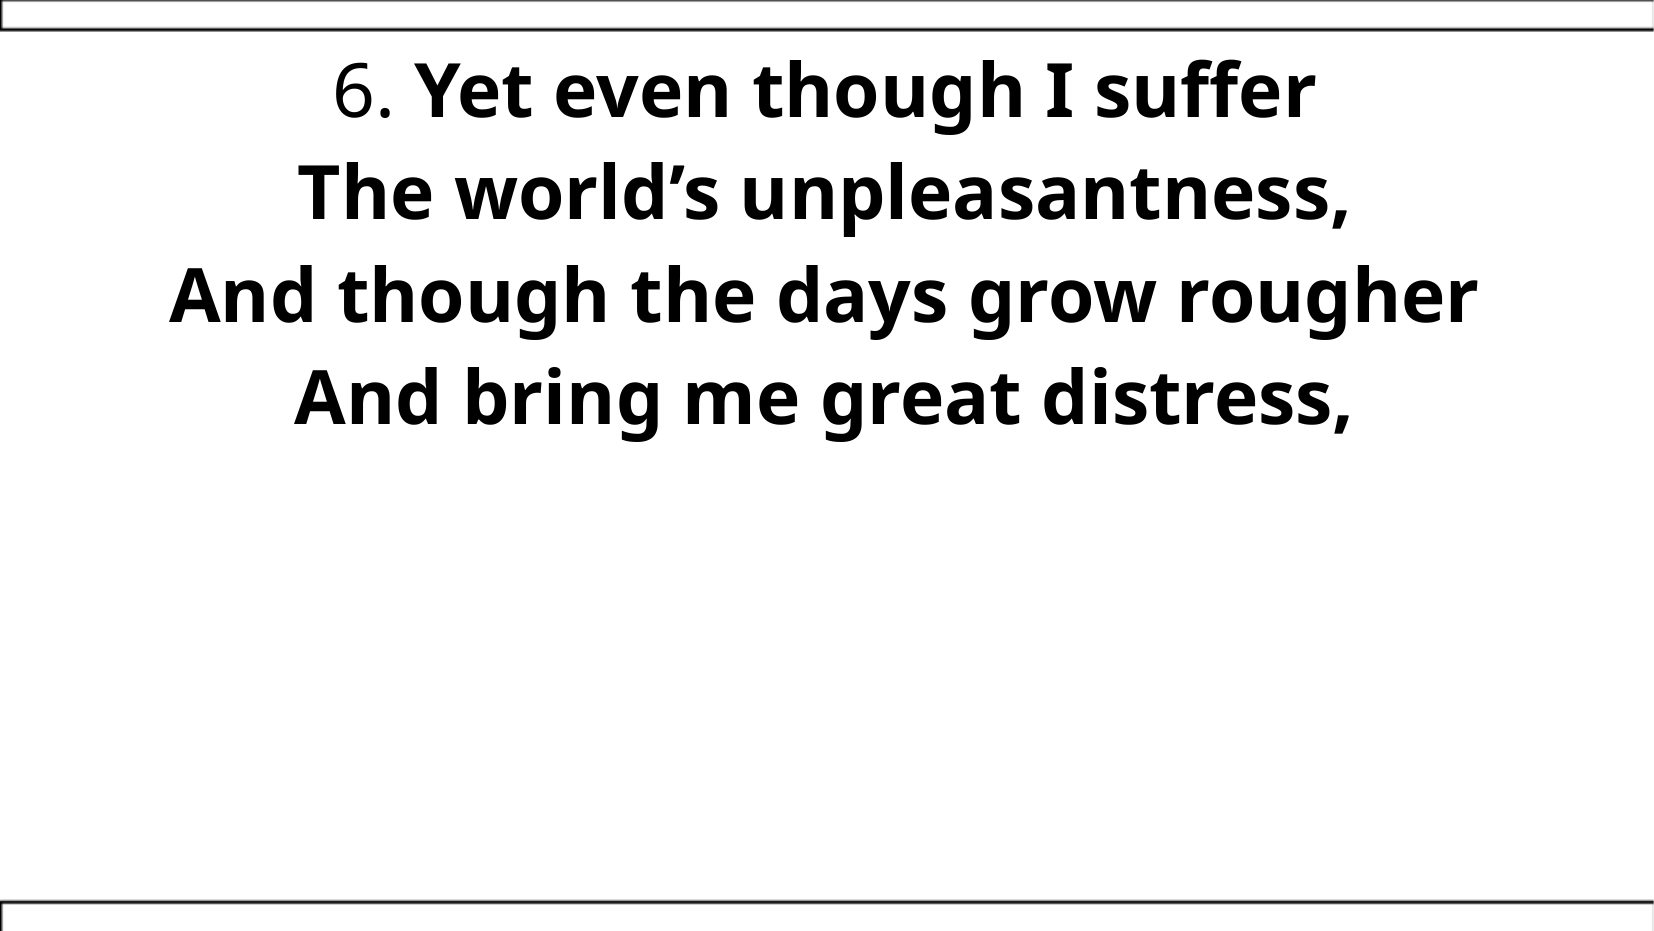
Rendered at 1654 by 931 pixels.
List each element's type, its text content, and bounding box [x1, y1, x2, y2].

text_box 6. Yet even though I suffer The world’s unpleasantness, And though the days grow rougher And bring me great distress, [90, 30, 1561, 445]
picture [0, 0, 1654, 931]
